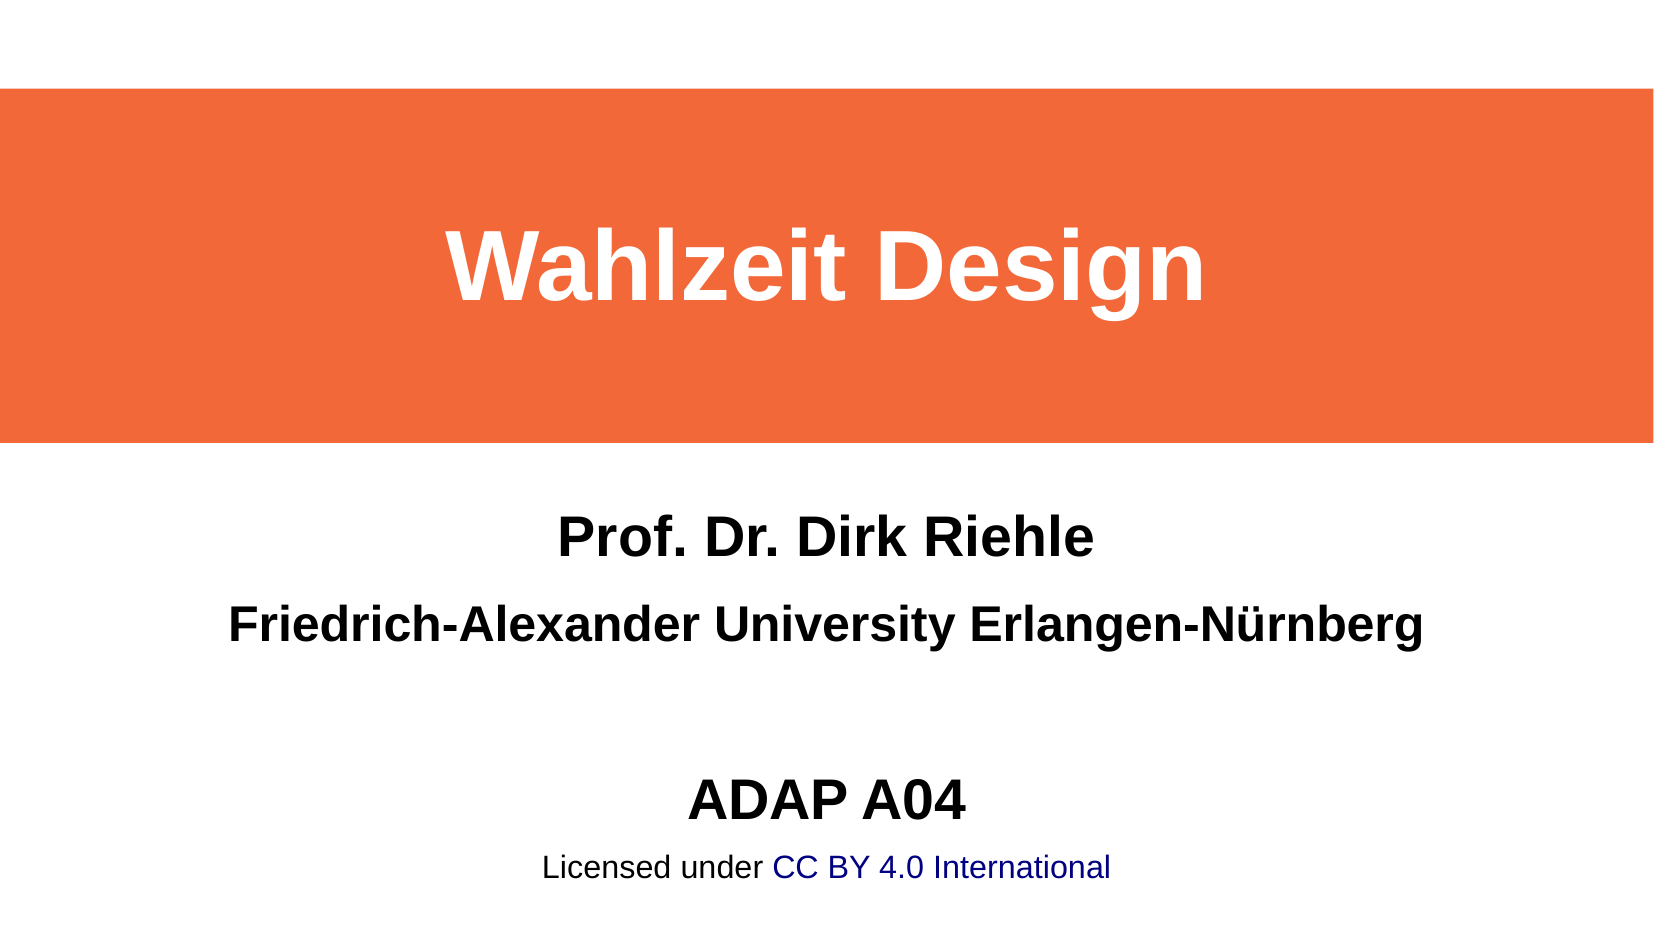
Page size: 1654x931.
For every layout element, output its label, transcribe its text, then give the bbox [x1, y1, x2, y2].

subtitle Prof. Dr. Dirk Riehle Friedrich-Alexander University Erlangen-Nürnberg ADAP A04 Licensed under CC BY 4.0 International [29, 472, 1625, 886]
title Wahlzeit Design [0, 88, 1654, 443]
